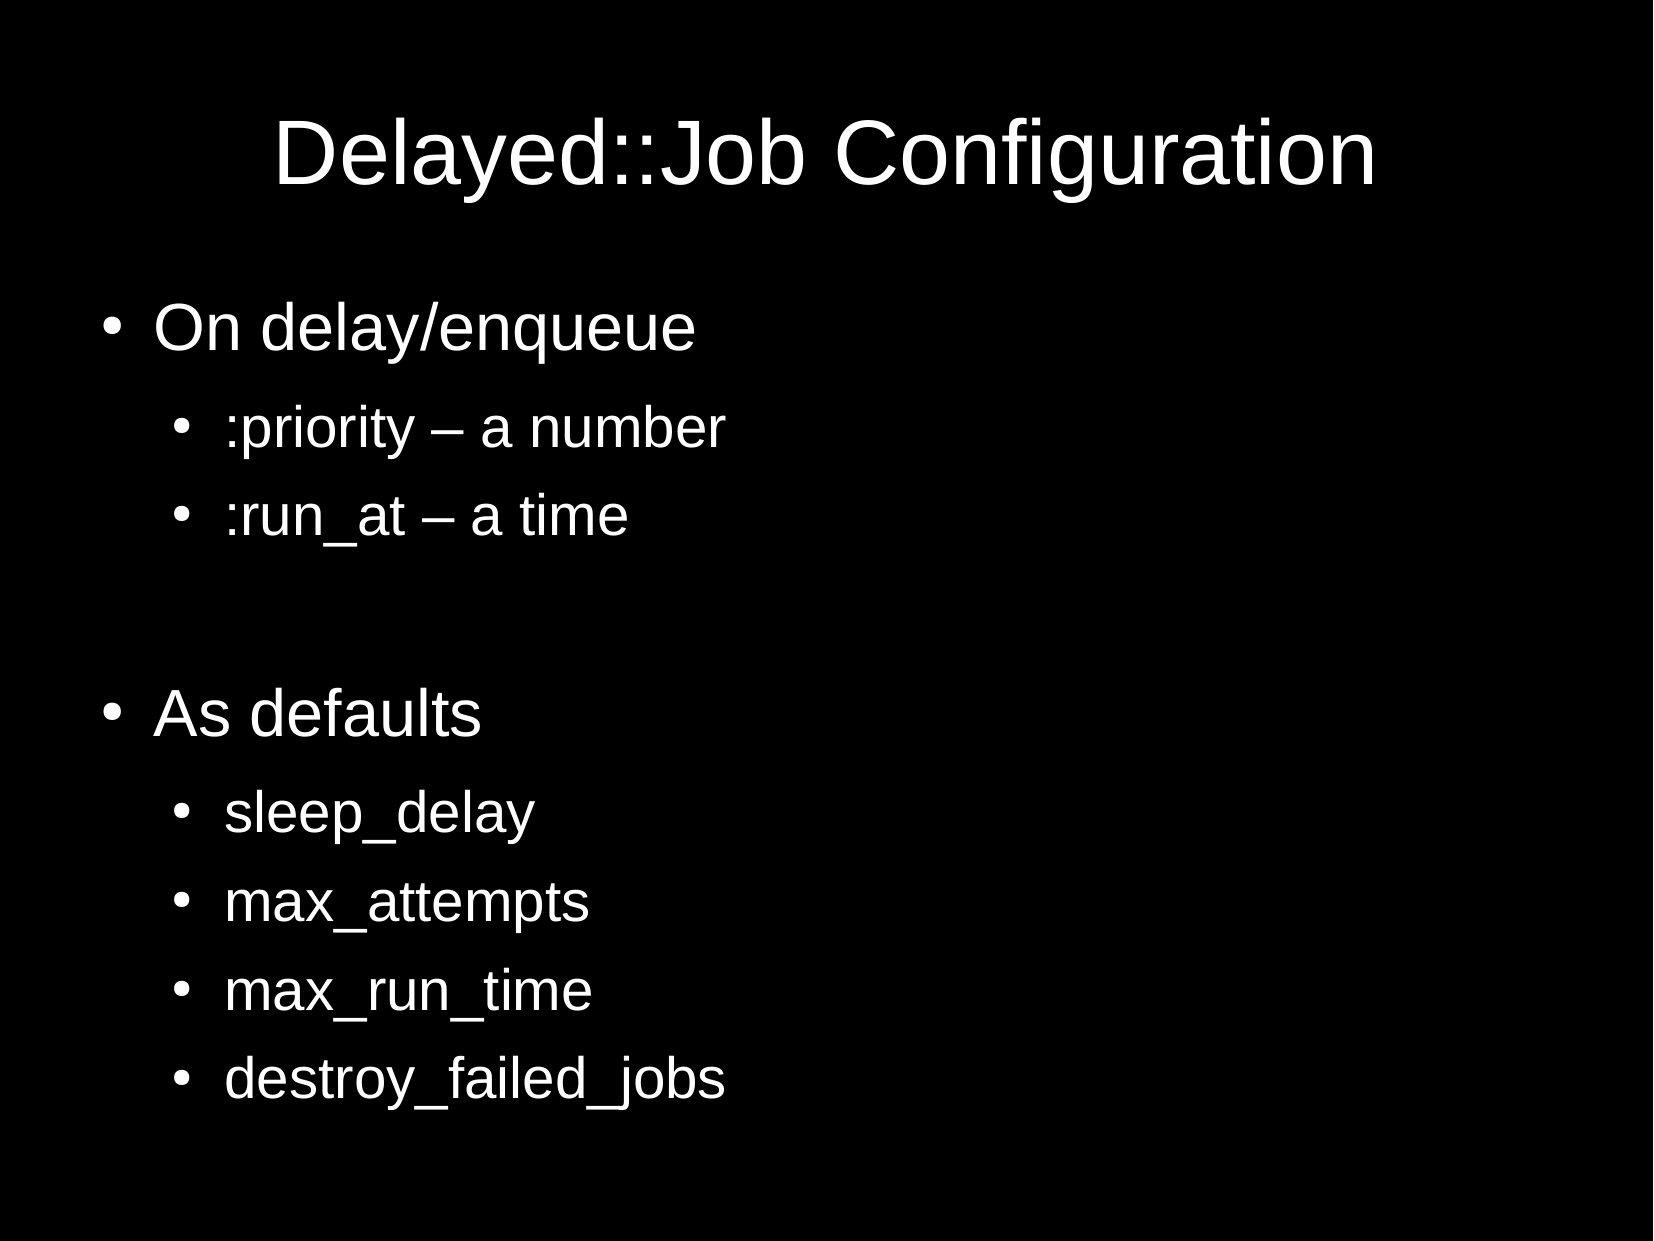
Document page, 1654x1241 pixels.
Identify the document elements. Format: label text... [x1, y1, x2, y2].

title Delayed::Job Configuration [82, 49, 1571, 257]
list On delay/enqueue :priority – a number :run_at – a time As defaults sleep_delay max_attempts max_run_time destroy_failed_jobs [82, 290, 1571, 1200]
